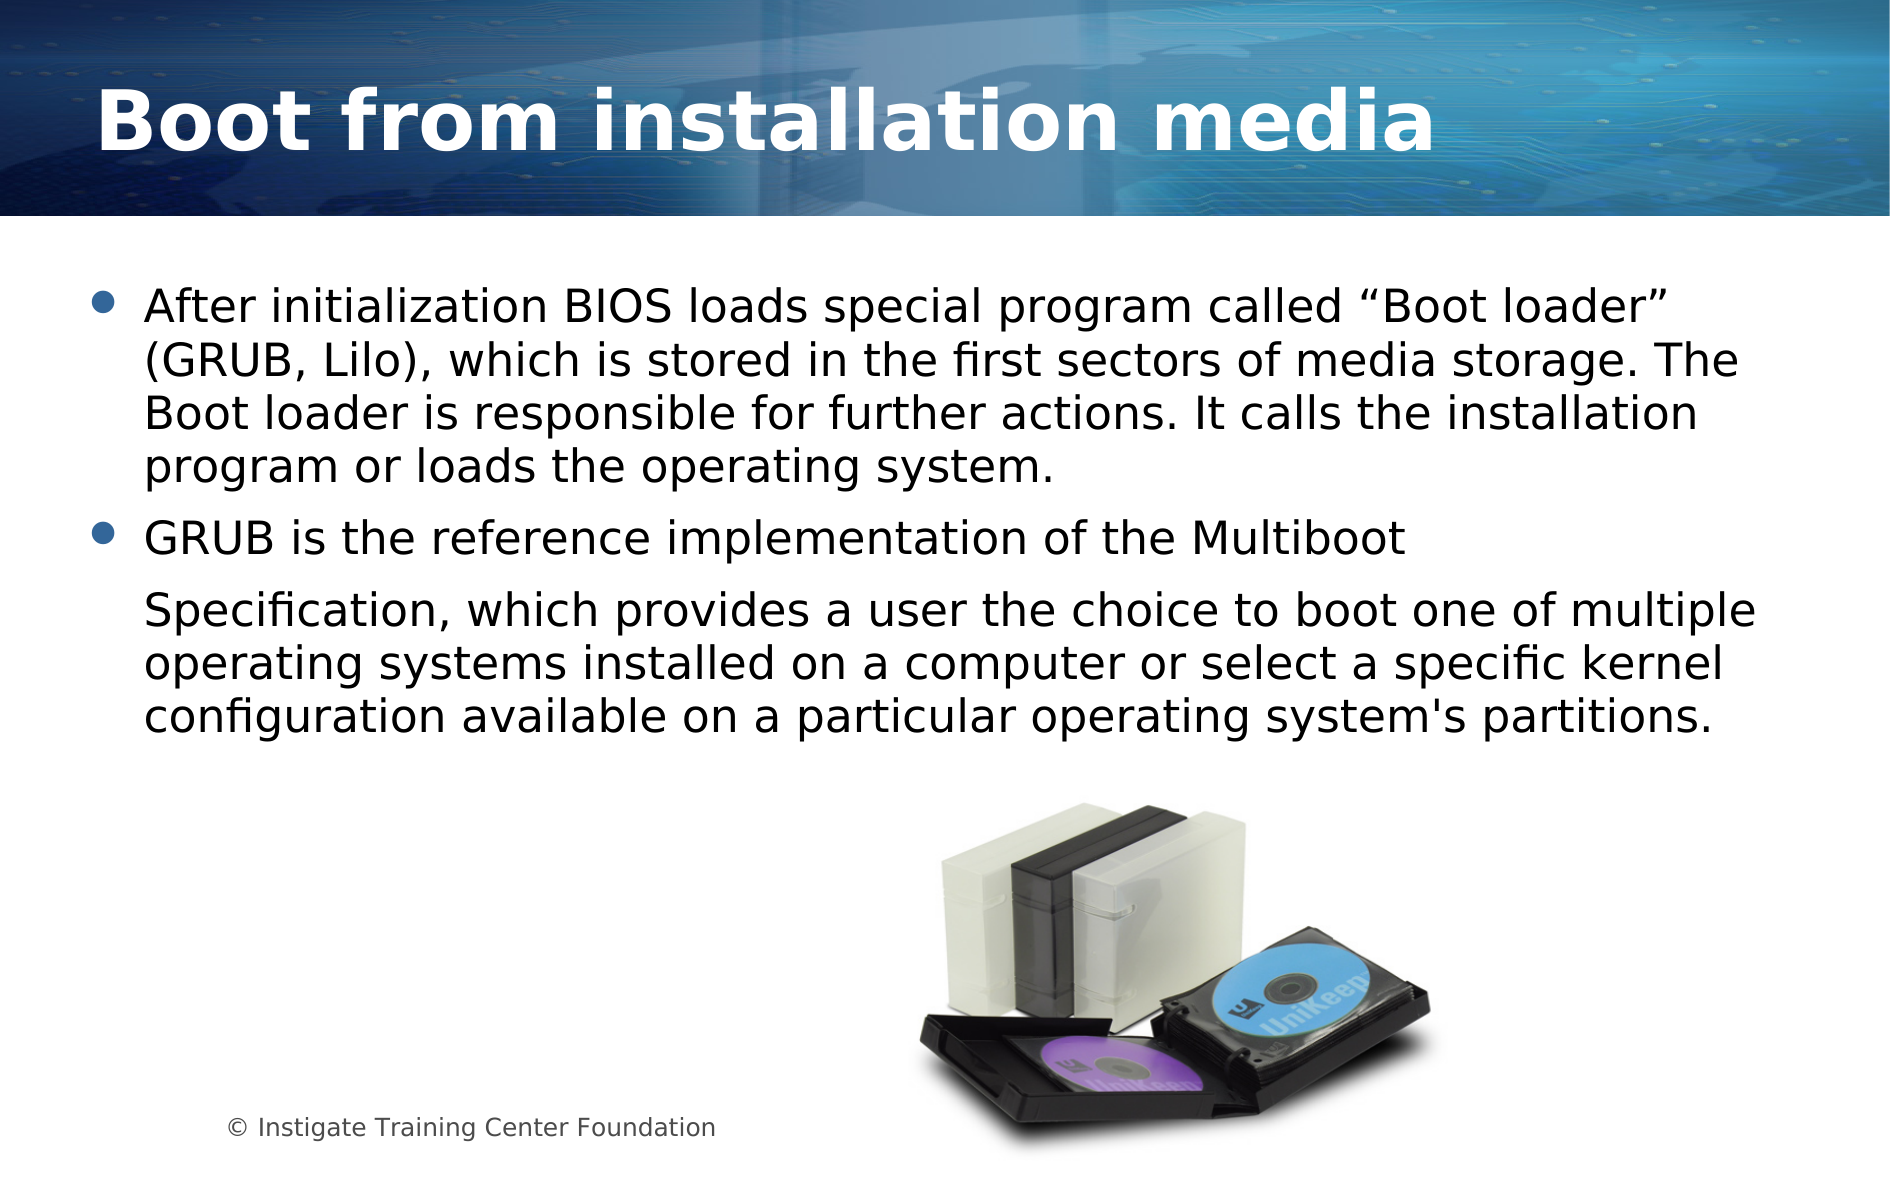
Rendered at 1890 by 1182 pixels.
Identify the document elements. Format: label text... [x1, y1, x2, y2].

list After initialization BIOS loads special program called “Boot loader” (GRUB, Lilo), which is stored in the first sectors of media storage. The Boot loader is responsible for further actions. It calls the installation program or loads the operating system. GRUB is the reference implementation of the Multiboot Specification, which provides a user the choice to boot one of multiple operating systems installed on a computer or select a specific kernel configuration available on a particular operating system's partitions. [88, 280, 1838, 1106]
title Boot from installation media [94, 47, 1793, 217]
picture [0, 0, 1890, 216]
picture [900, 787, 1461, 1163]
